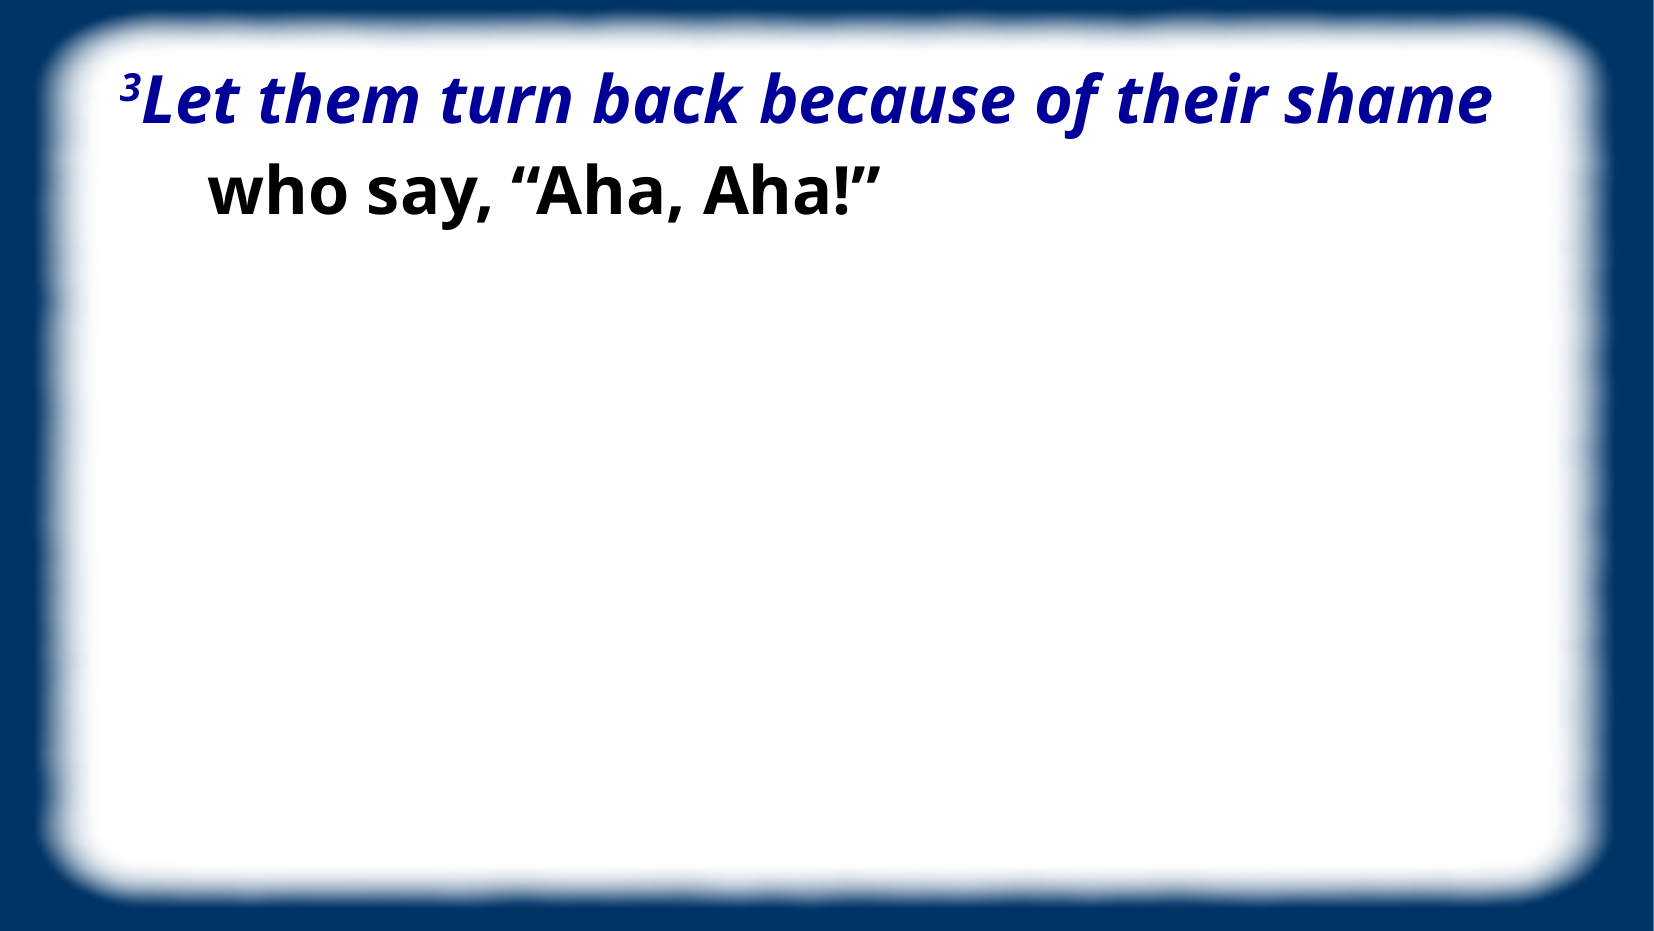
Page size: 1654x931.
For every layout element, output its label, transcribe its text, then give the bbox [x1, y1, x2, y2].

picture [0, 0, 1654, 931]
text_box 3Let them turn back because of their shame who say, “Aha, Aha!” [105, 45, 1546, 238]
